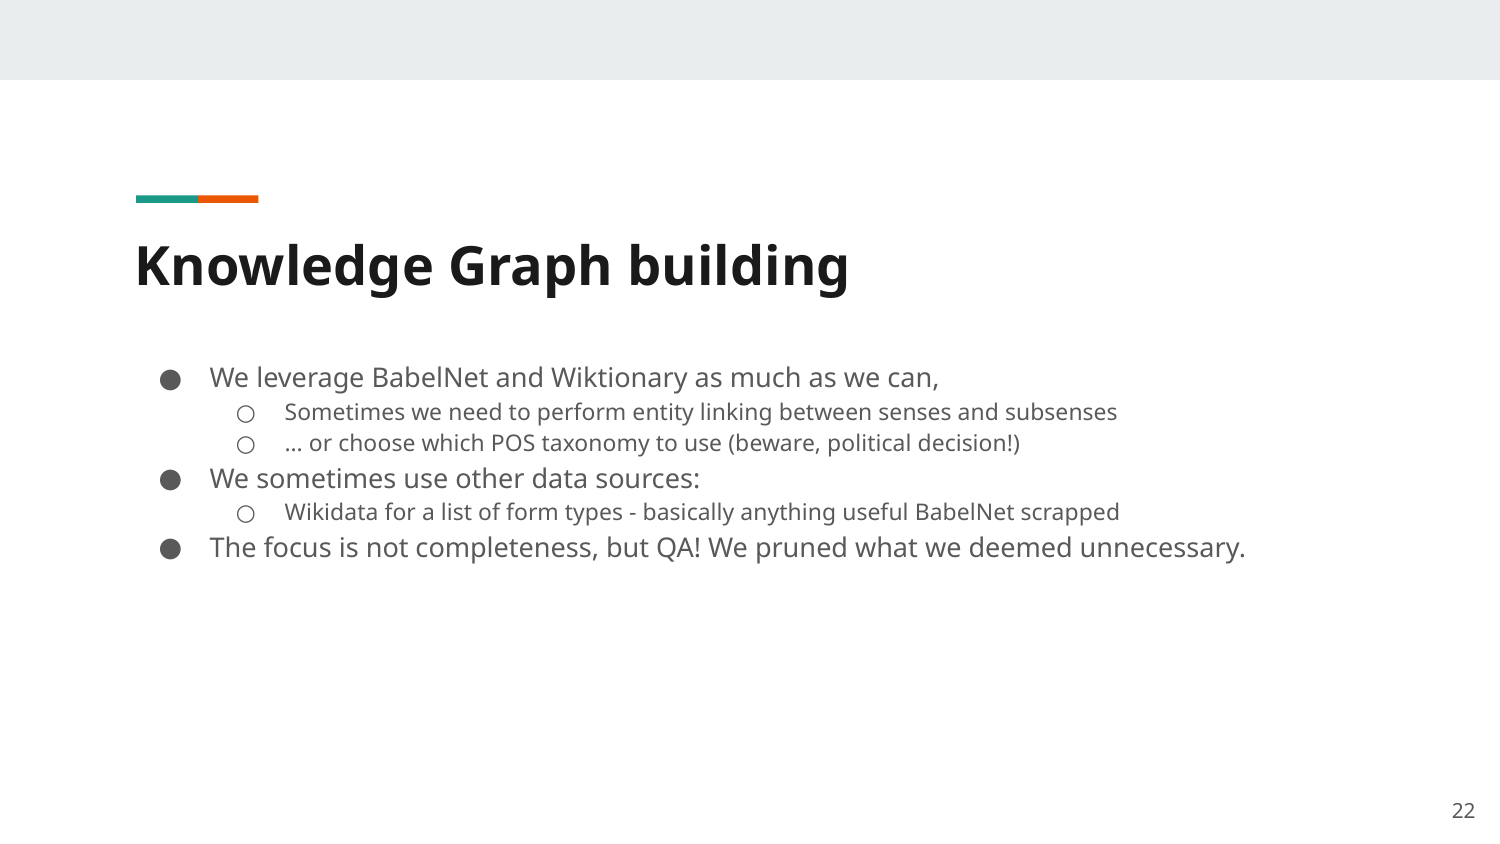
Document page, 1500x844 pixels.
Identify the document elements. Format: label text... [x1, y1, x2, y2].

list We leverage BabelNet and Wiktionary as much as we can, Sometimes we need to perform entity linking between senses and subsenses … or choose which POS taxonomy to use (beware, political decision!) We sometimes use other data sources: Wikidata for a list of form types - basically anything useful BabelNet scrapped The focus is not completeness, but QA! We pruned what we deemed unnecessary. [119, 341, 1381, 712]
title Knowledge Graph building [119, 216, 1381, 305]
slide_number <number> [1400, 779, 1491, 844]
